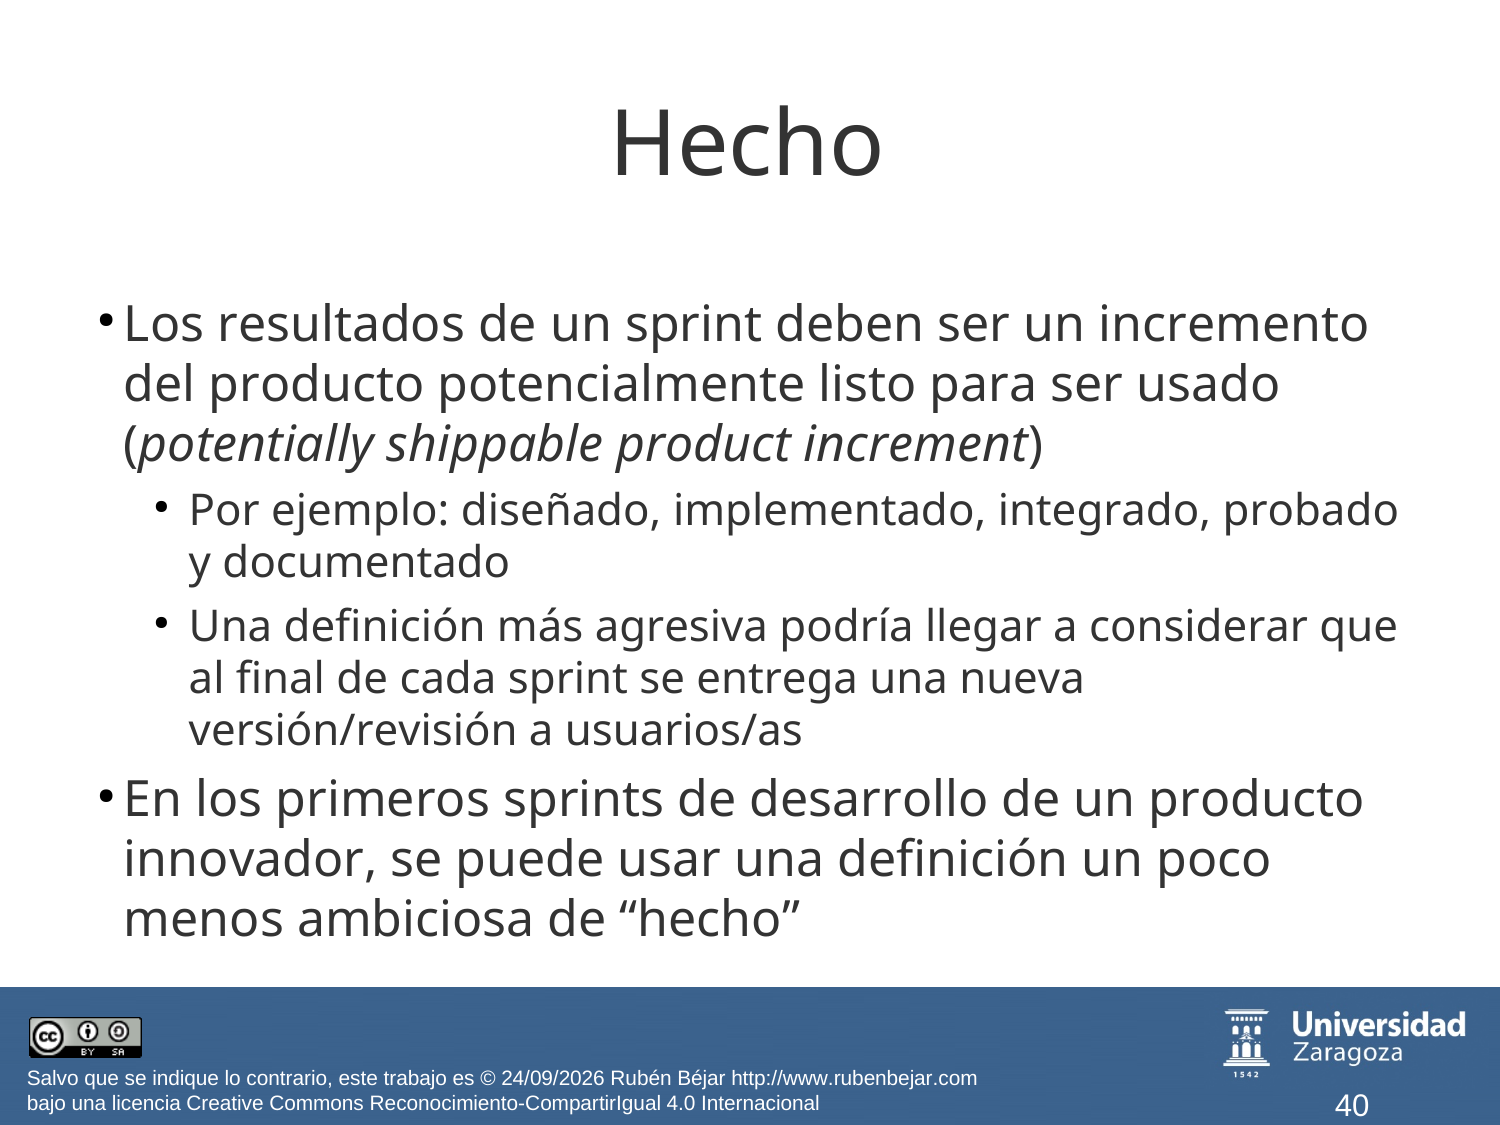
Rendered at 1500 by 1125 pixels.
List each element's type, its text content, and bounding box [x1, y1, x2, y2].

title Hecho [74, 21, 1420, 257]
picture [0, 987, 1500, 1125]
list Los resultados de un sprint deben ser un incremento del producto potencialmente listo para ser usado (potentially shippable product increment) Por ejemplo: diseñado, implementado, integrado, probado y documentado Una definición más agresiva podría llegar a considerar que al final de cada sprint se entrega una nueva versión/revisión a usuarios/as En los primeros sprints de desarrollo de un producto innovador, se puede usar una definición un poco menos ambiciosa de “hecho” [82, 283, 1418, 957]
